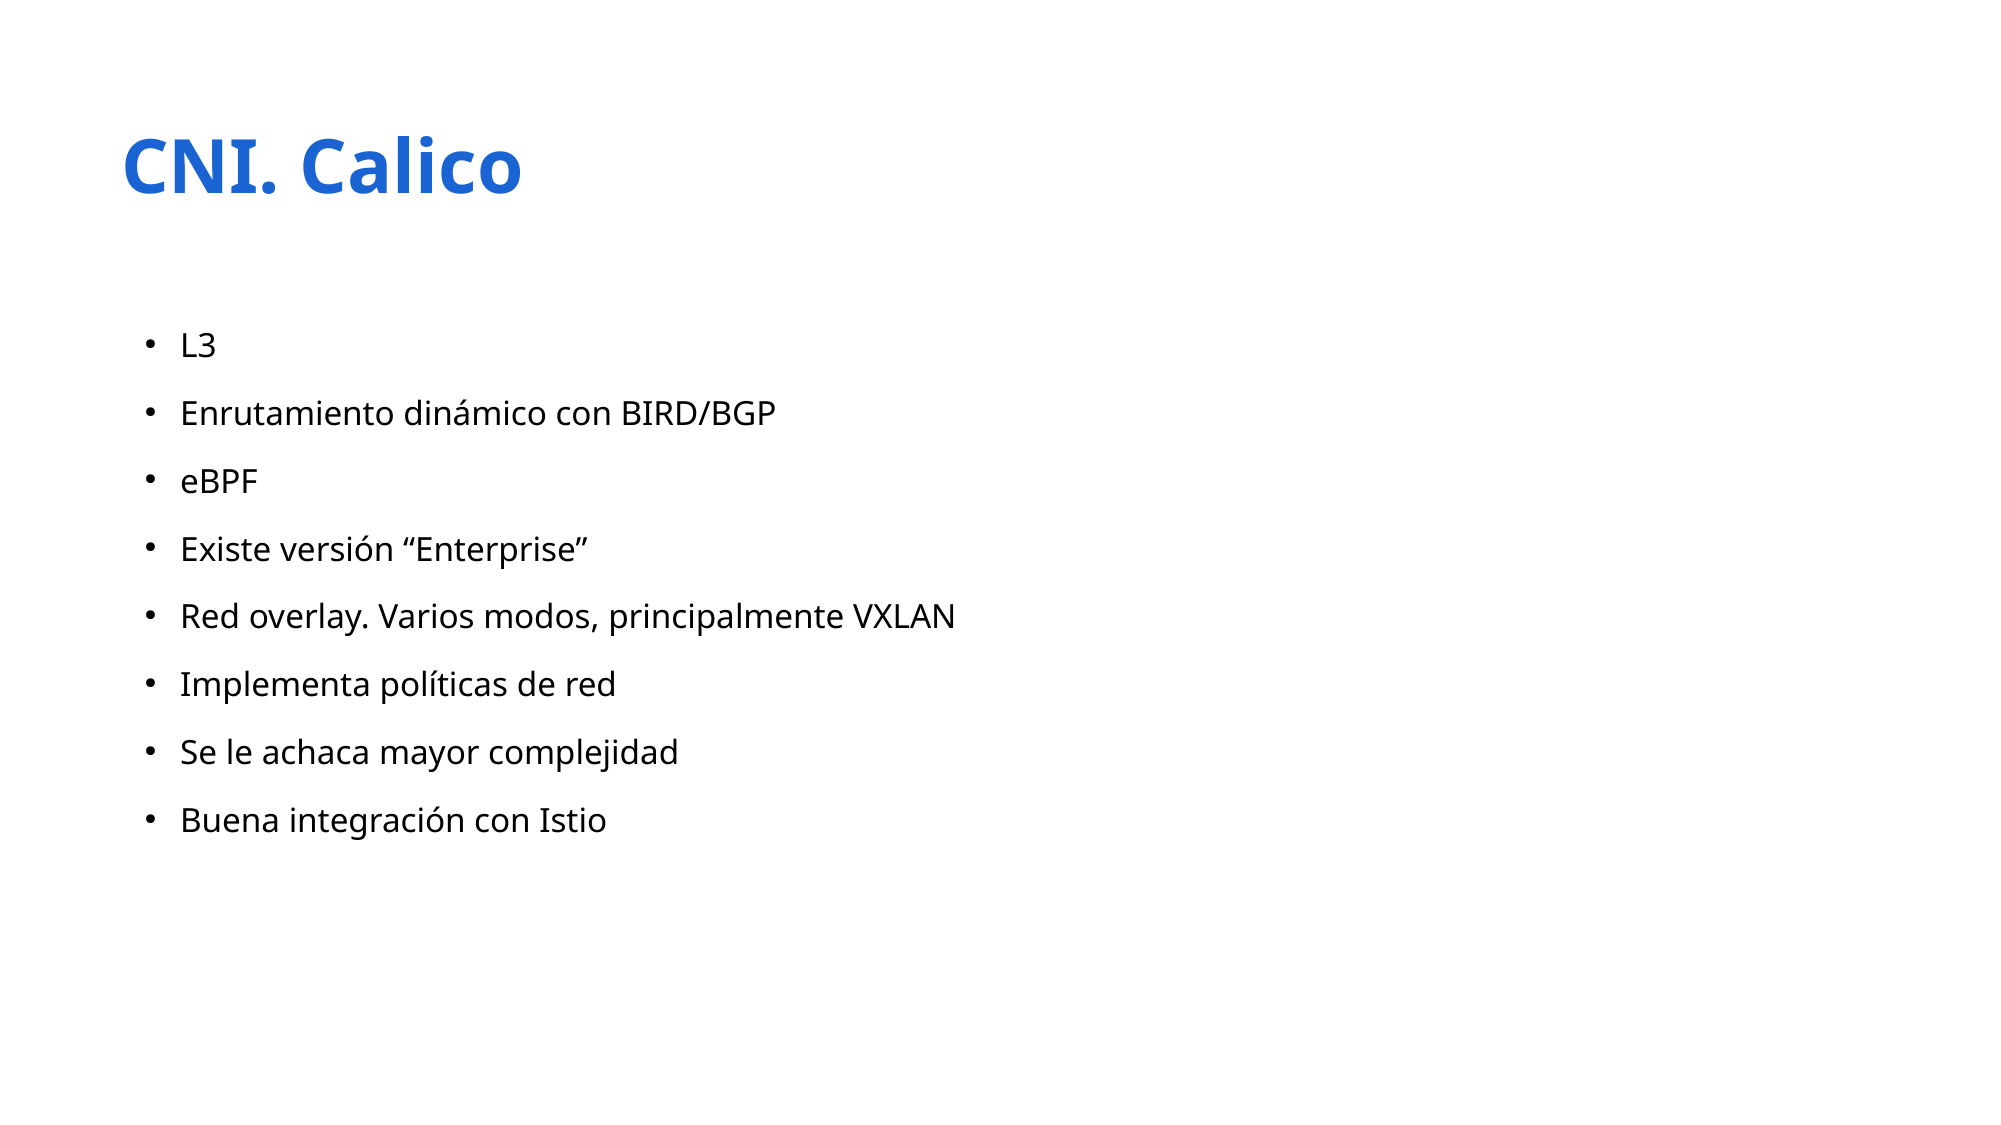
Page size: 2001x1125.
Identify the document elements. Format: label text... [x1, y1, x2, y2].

text_box CNI. Calico [106, 106, 1878, 293]
text_box L3 Enrutamiento dinámico con BIRD/BGP eBPF Existe versión “Enterprise” Red overlay. Varios modos, principalmente VXLAN Implementa políticas de red Se le achaca mayor complejidad Buena integración con Istio [129, 292, 1843, 827]
